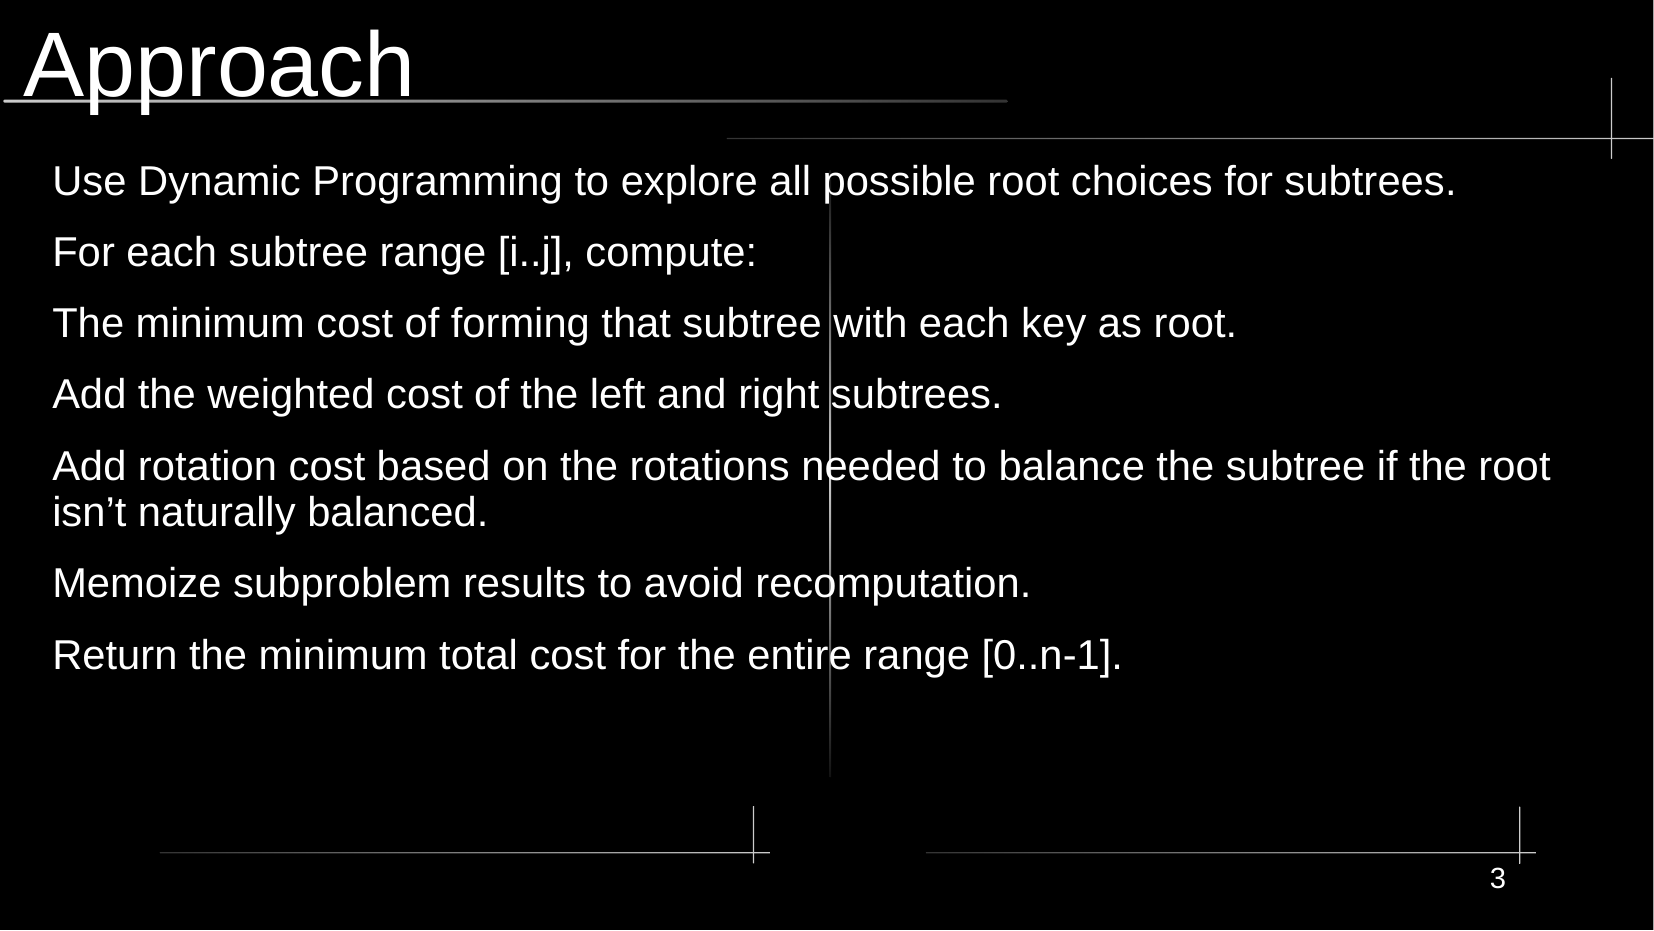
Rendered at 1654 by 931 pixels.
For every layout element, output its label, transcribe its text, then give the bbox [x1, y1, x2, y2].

title Approach [23, 11, 1589, 119]
text_box Use Dynamic Programming to explore all possible root choices for subtrees. For each subtree range [i..j], compute: The minimum cost of forming that subtree with each key as root. Add the weighted cost of the left and right subtrees. Add rotation cost based on the rotations needed to balance the subtree if the root isn’t naturally balanced. Memoize subproblem results to avoid recomputation. Return the minimum total cost for the entire range [0..n-1]. [37, 150, 1613, 901]
